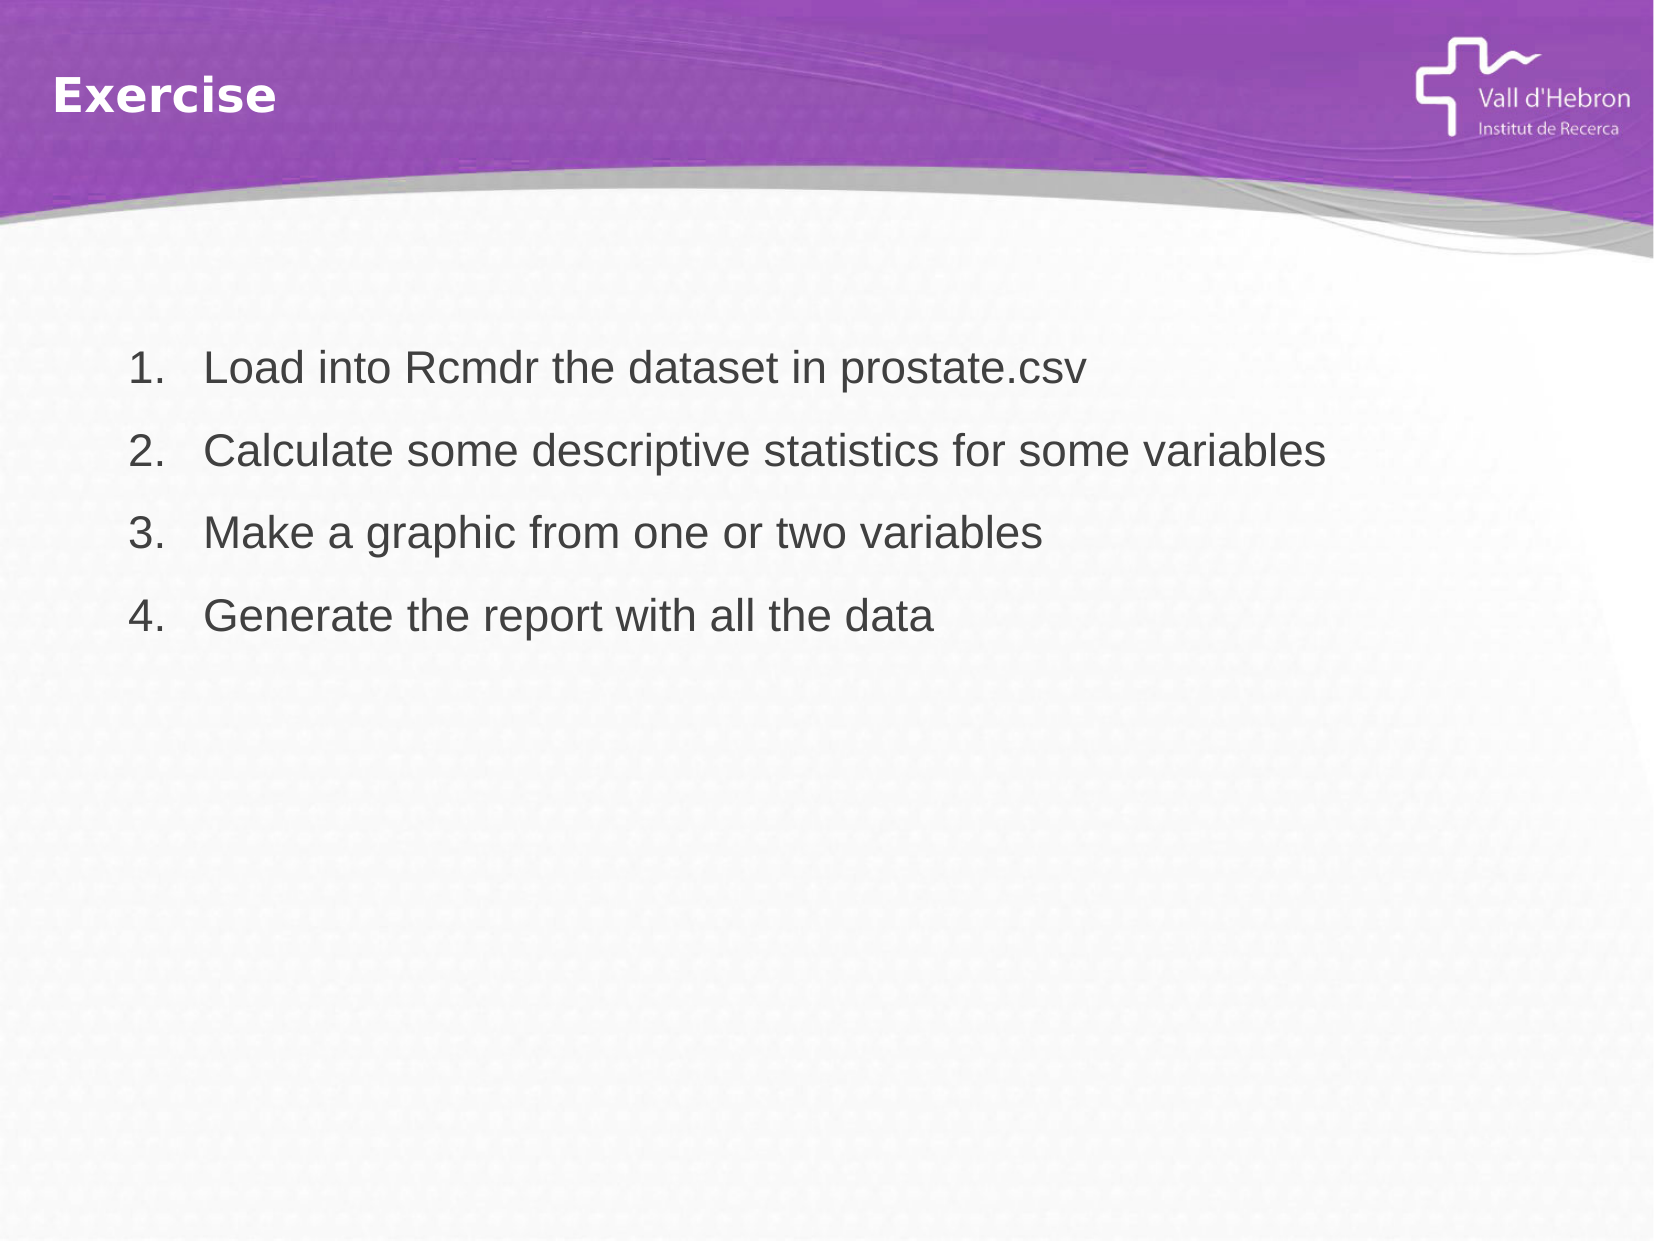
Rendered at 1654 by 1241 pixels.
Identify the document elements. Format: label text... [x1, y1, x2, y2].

text_box Exercise [51, 67, 791, 134]
text_box Load into Rcmdr the dataset in prostate.csv Calculate some descriptive statistics for some variables Make a graphic from one or two variables Generate the report with all the data [113, 303, 1388, 648]
picture [0, 0, 1654, 1241]
